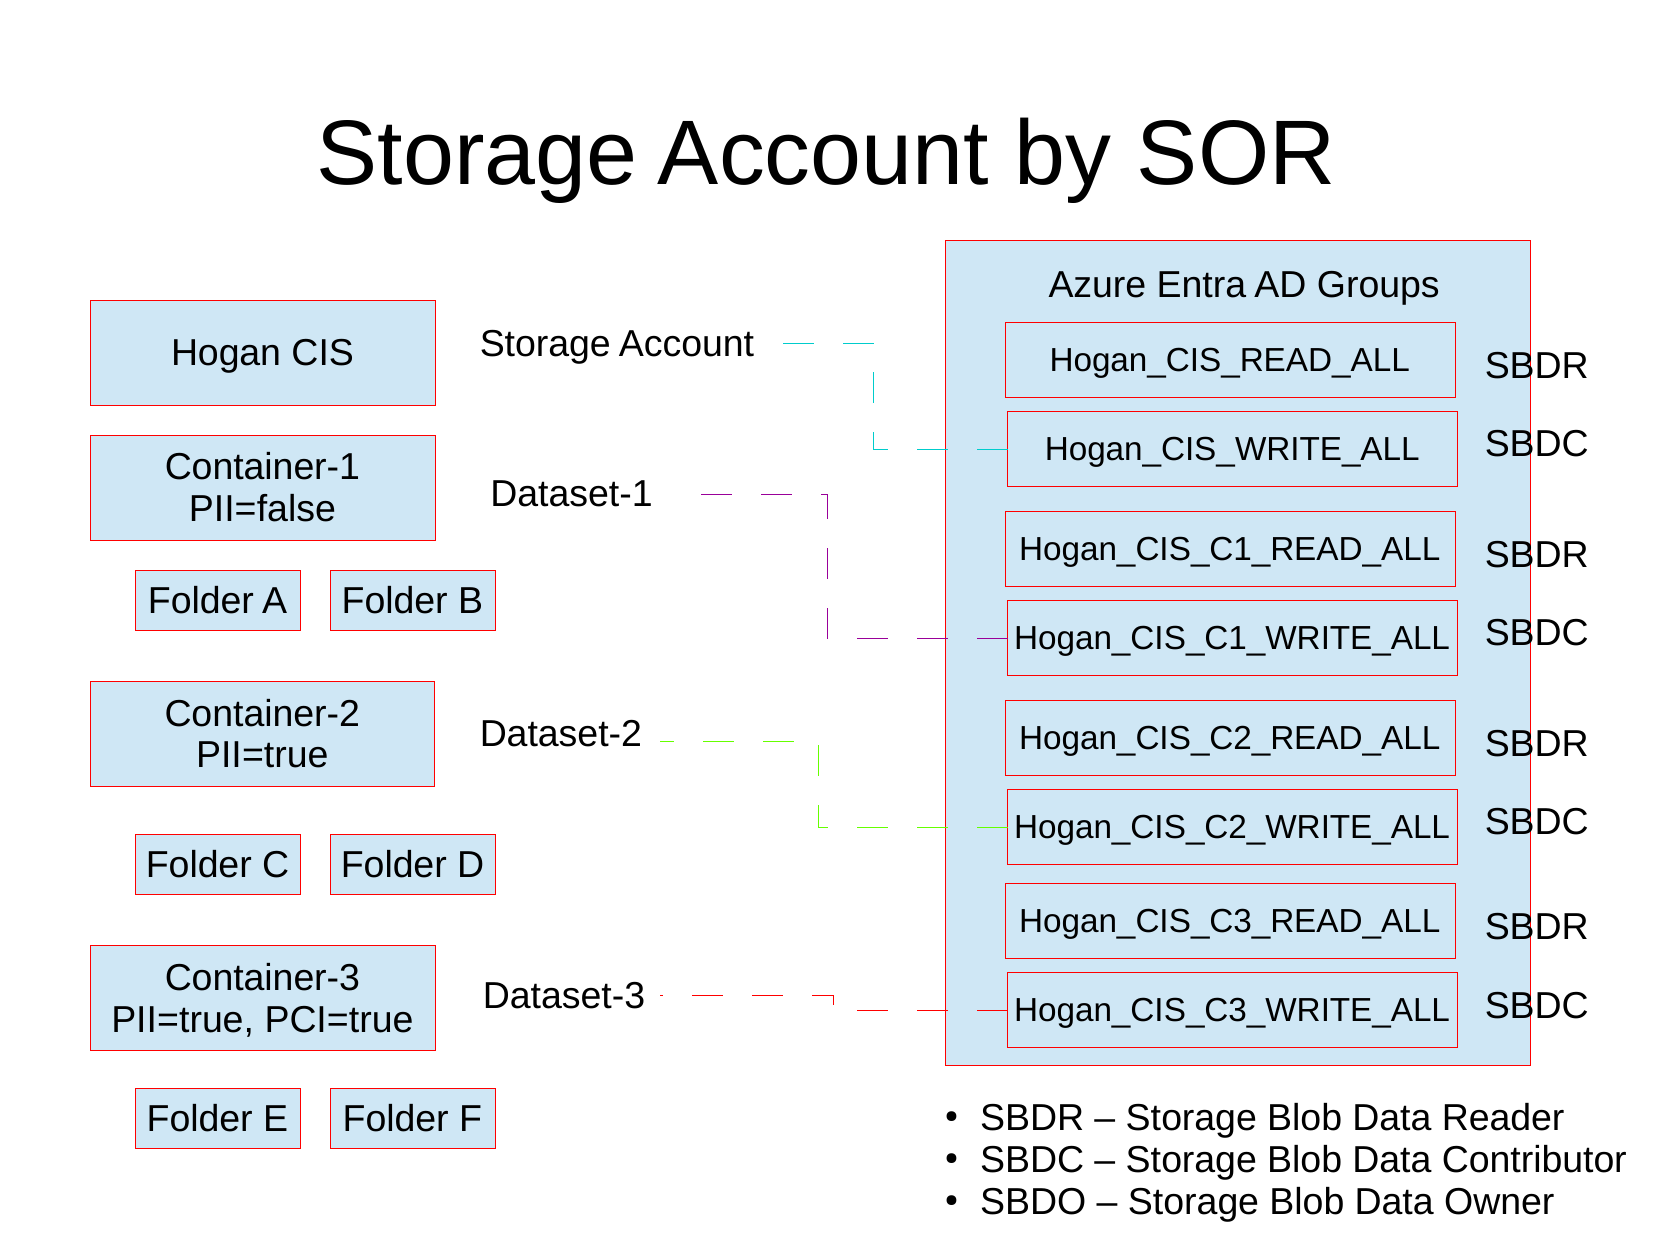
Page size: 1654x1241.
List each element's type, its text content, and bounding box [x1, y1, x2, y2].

text_box Hogan_CIS_C1_READ_ALL [1005, 511, 1456, 587]
text_box Folder D [330, 834, 496, 895]
text_box Container-3 PII=true, PCI=true [90, 945, 436, 1051]
text_box SBDC [1470, 793, 1604, 851]
text_box SBDC [1470, 604, 1604, 662]
text_box Folder B [330, 570, 496, 631]
text_box SBDR [1470, 337, 1604, 395]
text_box Dataset-2 [465, 705, 657, 763]
text_box Container-2 PII=true [90, 681, 435, 787]
text_box SBDR [1470, 526, 1604, 584]
text_box Hogan_CIS_C2_WRITE_ALL [1007, 789, 1458, 865]
text_box SBDR – Storage Blob Data Reader SBDC – Storage Blob Data Contributor SBDO – Storage Blob Data Owner [930, 1089, 1644, 1231]
text_box [945, 240, 1531, 1066]
text_box Dataset-1 [475, 465, 668, 522]
text_box Hogan_CIS_C2_READ_ALL [1005, 700, 1456, 776]
text_box Hogan_CIS_READ_ALL [1005, 322, 1456, 398]
text_box Hogan_CIS_C3_READ_ALL [1005, 883, 1456, 959]
text_box SBDR [1470, 715, 1604, 773]
text_box Hogan_CIS_WRITE_ALL [1007, 411, 1458, 487]
text_box Storage Account [465, 315, 770, 372]
text_box SBDR [1470, 898, 1604, 956]
text_box Container-1 PII=false [90, 435, 436, 541]
text_box SBDC [1470, 415, 1604, 473]
text_box Folder E [135, 1088, 301, 1149]
text_box SBDC [1470, 976, 1604, 1034]
text_box Hogan CIS [90, 300, 436, 406]
text_box Dataset-3 [468, 966, 661, 1024]
text_box Hogan_CIS_C1_WRITE_ALL [1007, 600, 1458, 676]
text_box Folder A [135, 570, 301, 631]
text_box Azure Entra AD Groups [1033, 256, 1456, 314]
text_box Hogan_CIS_C3_WRITE_ALL [1007, 972, 1458, 1048]
text_box Folder F [330, 1088, 496, 1149]
text_box Folder C [135, 834, 301, 895]
title Storage Account by SOR [82, 49, 1571, 257]
